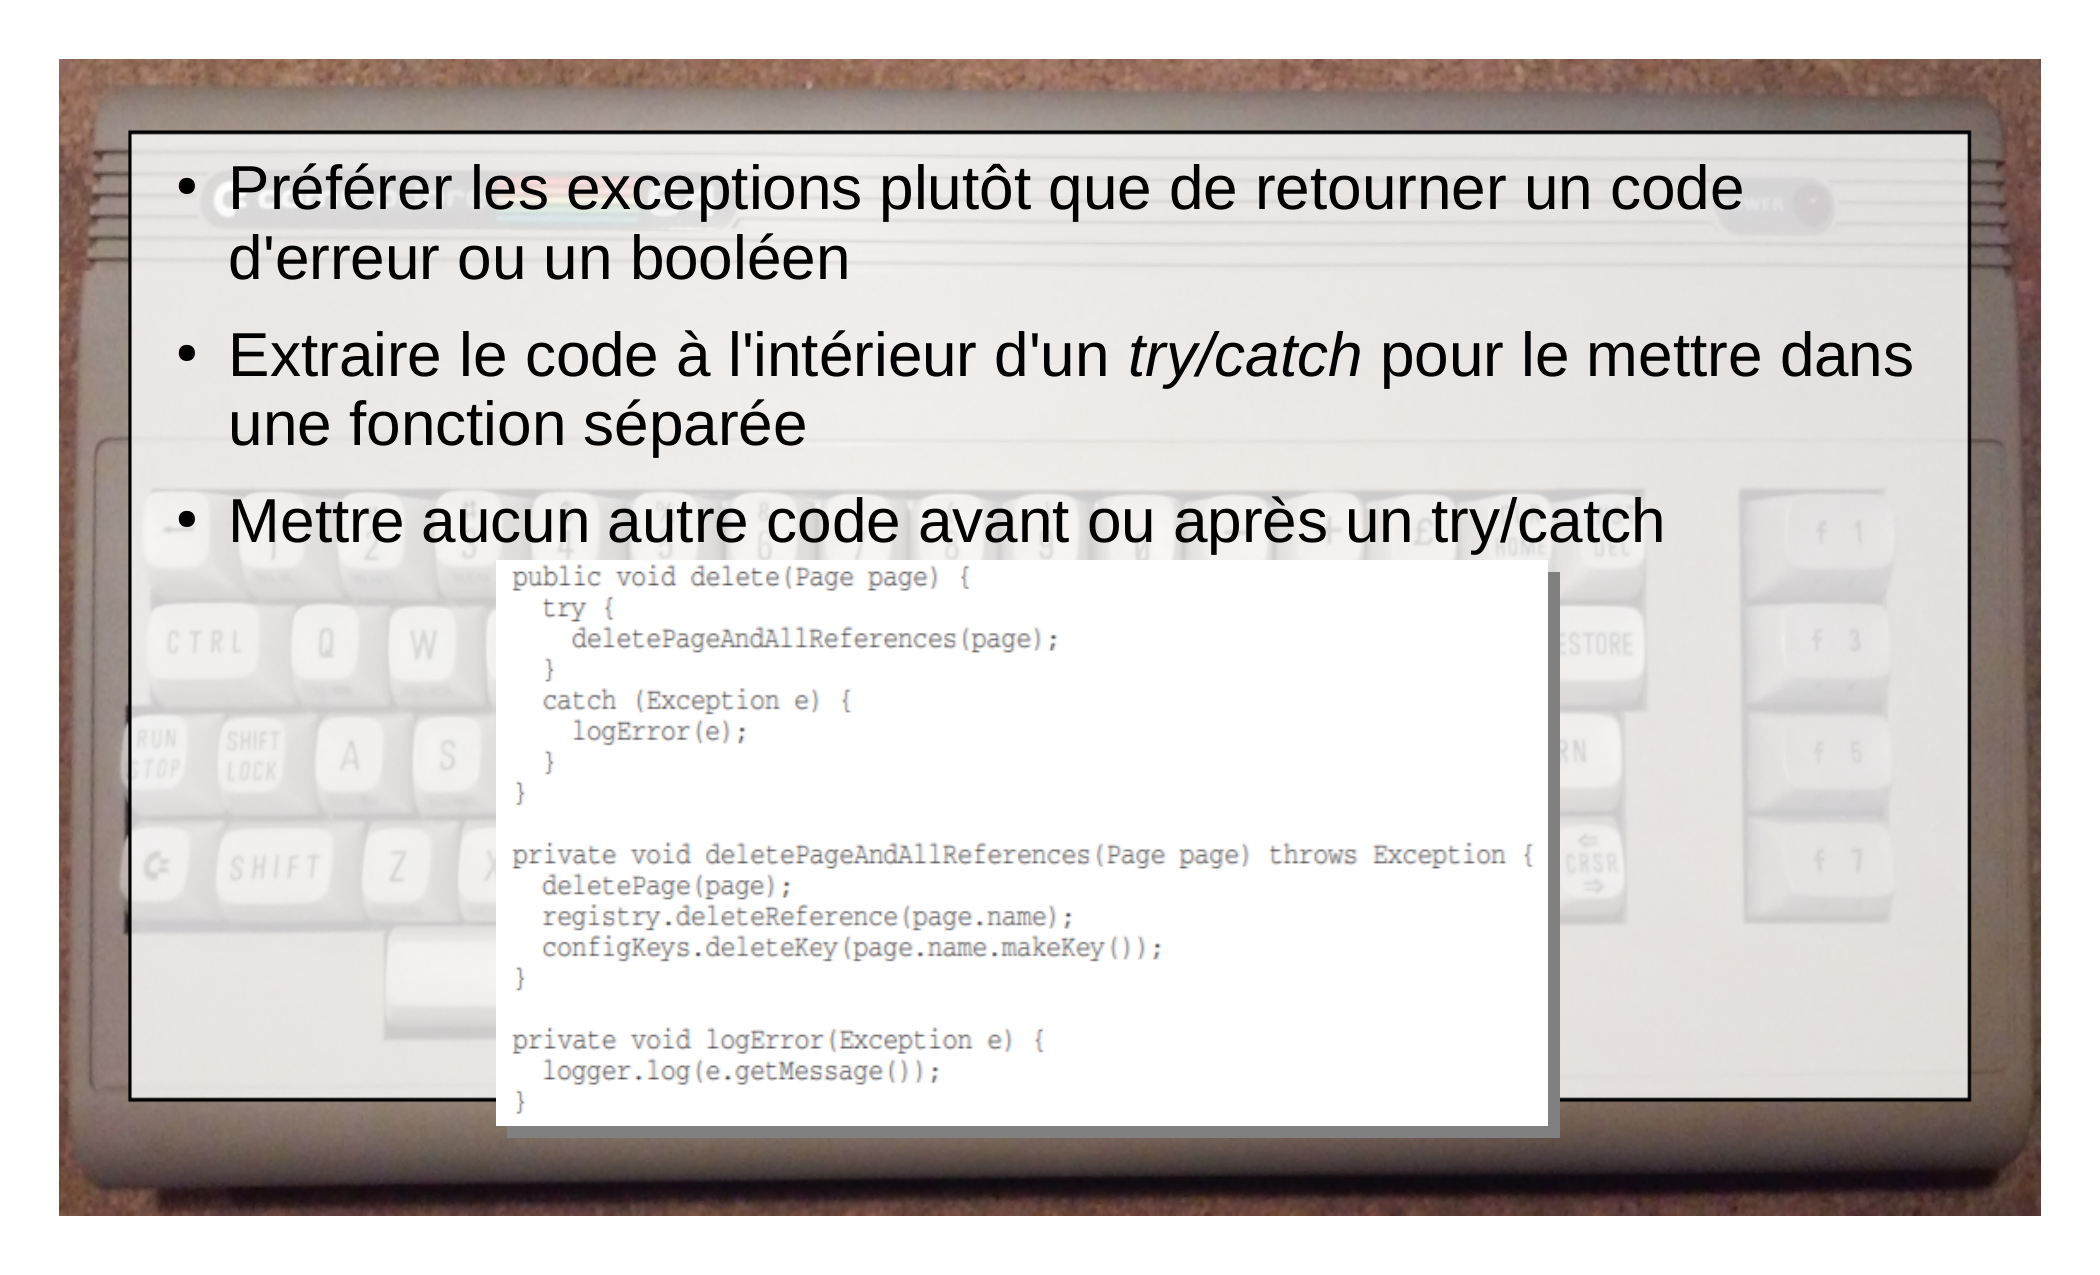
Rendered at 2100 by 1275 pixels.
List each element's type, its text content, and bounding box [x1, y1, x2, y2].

list Préférer les exceptions plutôt que de retourner un code d'erreur ou un booléen Extraire le code à l'intérieur d'un try/catch pour le mettre dans une fonction séparée Mettre aucun autre code avant ou après un try/catch [158, 153, 1942, 1094]
picture [59, 59, 2041, 1216]
